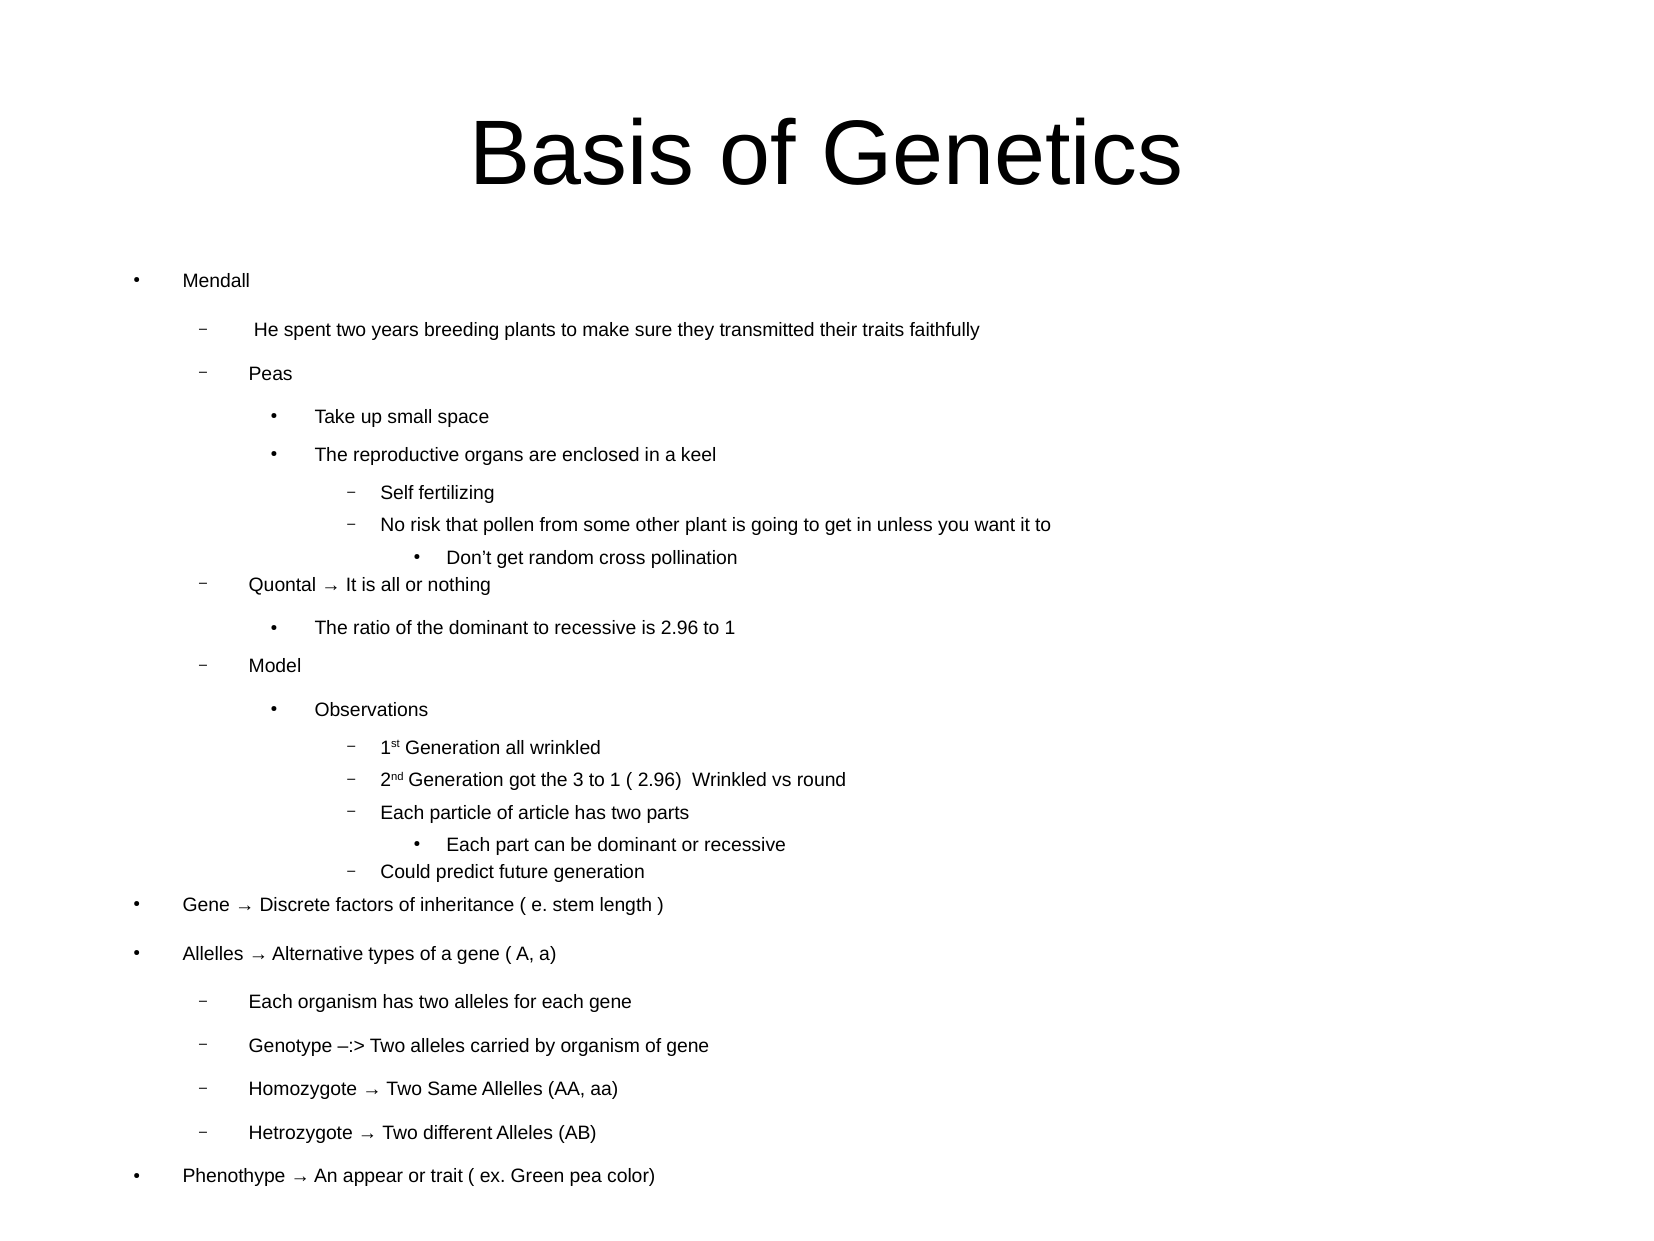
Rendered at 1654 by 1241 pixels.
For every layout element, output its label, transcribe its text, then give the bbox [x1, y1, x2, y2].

title Basis of Genetics [82, 49, 1571, 257]
list Mendall He spent two years breeding plants to make sure they transmitted their traits faithfully Peas Take up small space The reproductive organs are enclosed in a keel Self fertilizing No risk that pollen from some other plant is going to get in unless you want it to Don’t get random cross pollination Quontal → It is all or nothing The ratio of the dominant to recessive is 2.96 to 1 Model Observations 1st Generation all wrinkled 2nd Generation got the 3 to 1 ( 2.96) Wrinkled vs round Each particle of article has two parts Each part can be dominant or recessive Could predict future generation Gene → Discrete factors of inheritance ( e. stem length ) Allelles → Alternative types of a gene ( A, a) Each organism has two alleles for each gene Genotype –:> Two alleles carried by organism of gene Homozygote → Two Same Allelles (AA, aa) Hetrozygote → Two different Alleles (AB) Phenothype → An appear or trait ( ex. Green pea color) [116, 270, 1606, 1201]
